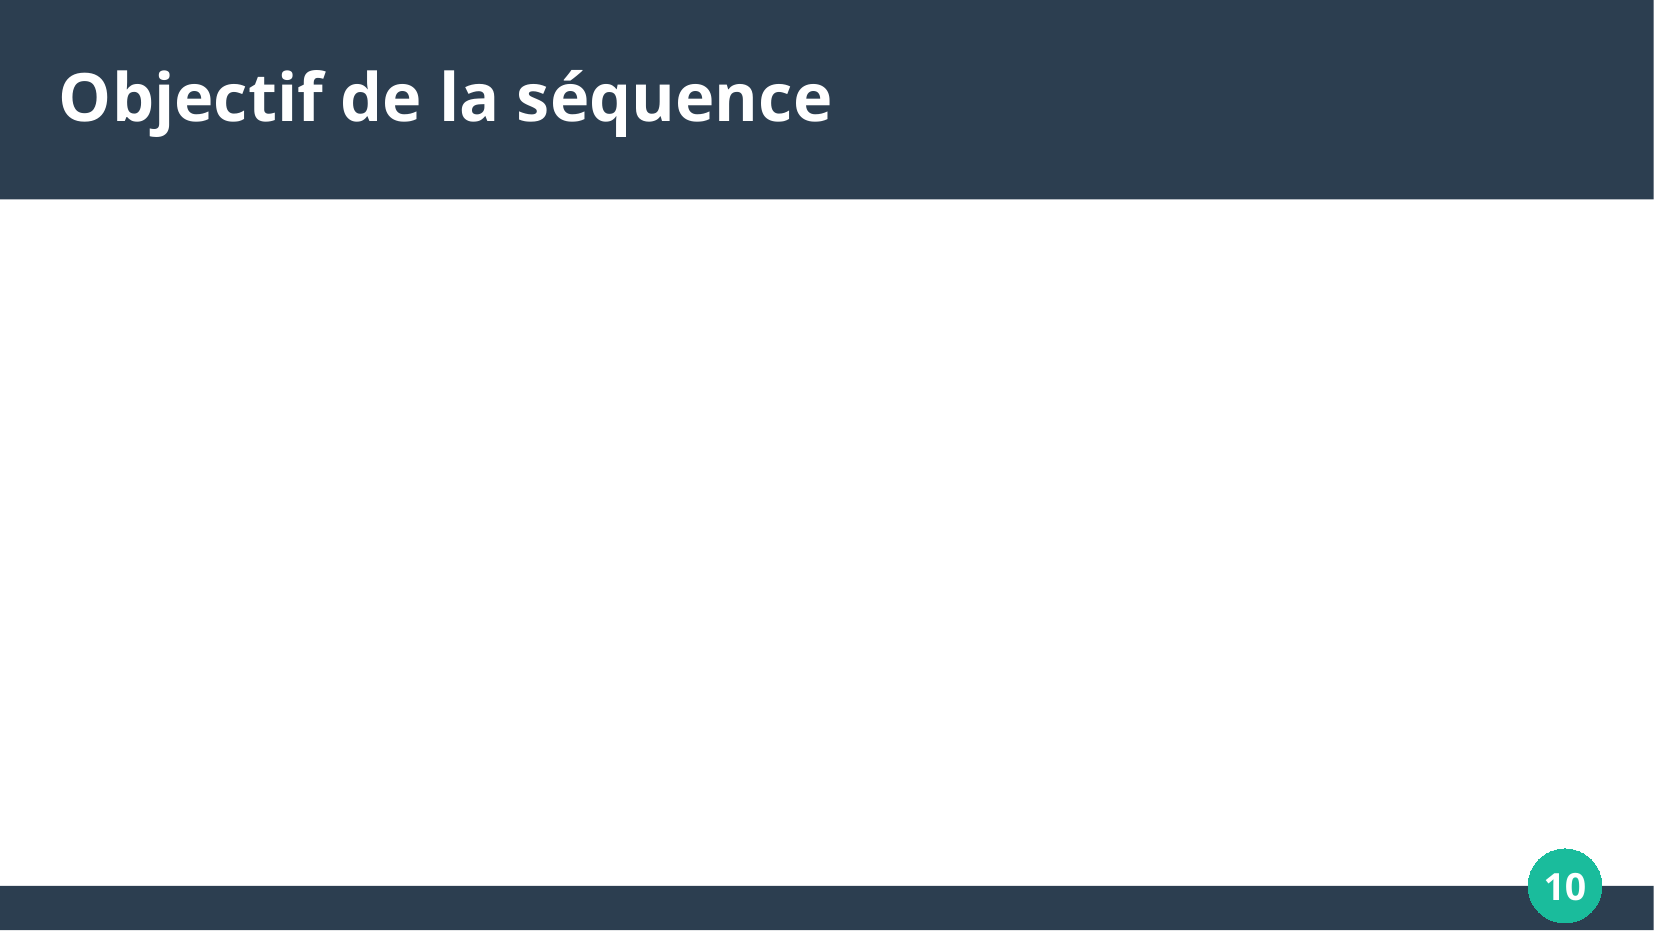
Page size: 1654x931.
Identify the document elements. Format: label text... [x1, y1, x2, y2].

title Objectif de la séquence [59, 37, 1595, 155]
